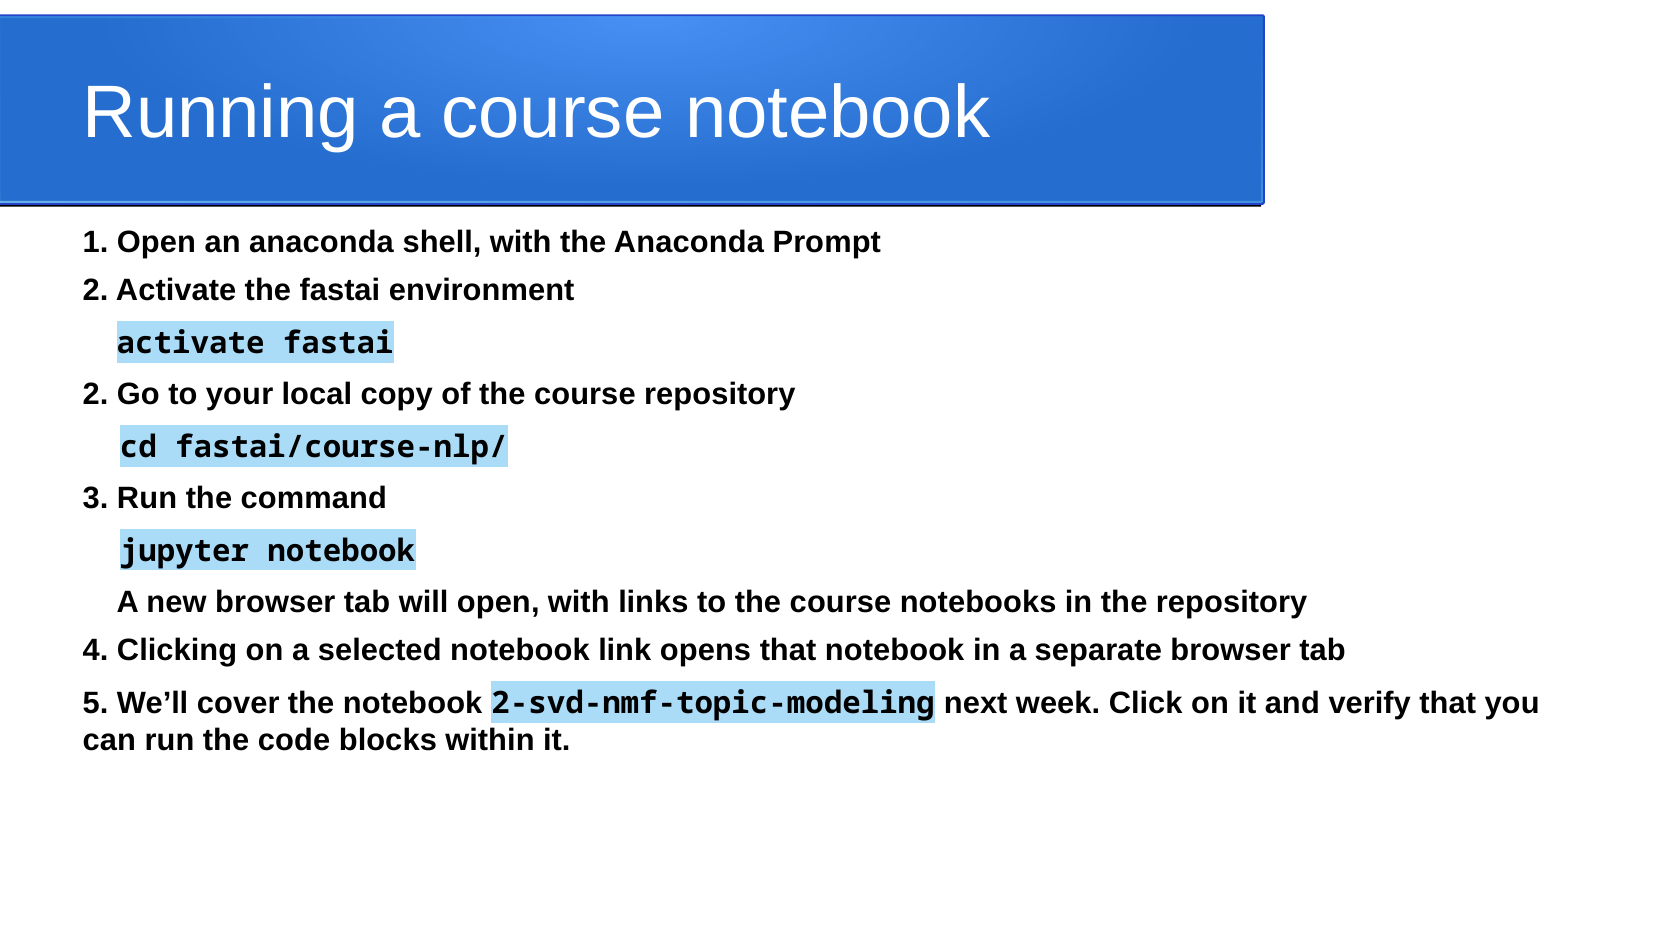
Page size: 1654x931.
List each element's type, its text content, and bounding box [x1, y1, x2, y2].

list 1. Open an anaconda shell, with the Anaconda Prompt 2. Activate the fastai environment activate fastai 2. Go to your local copy of the course repository cd fastai/course-nlp/ 3. Run the command jupyter notebook A new browser tab will open, with links to the course notebooks in the repository 4. Clicking on a selected notebook link opens that notebook in a separate browser tab 5. We’ll cover the notebook 2-svd-nmf-topic-modeling next week. Click on it and verify that you can run the code blocks within it. [82, 224, 1571, 764]
title Running a course notebook [82, 35, 1235, 189]
